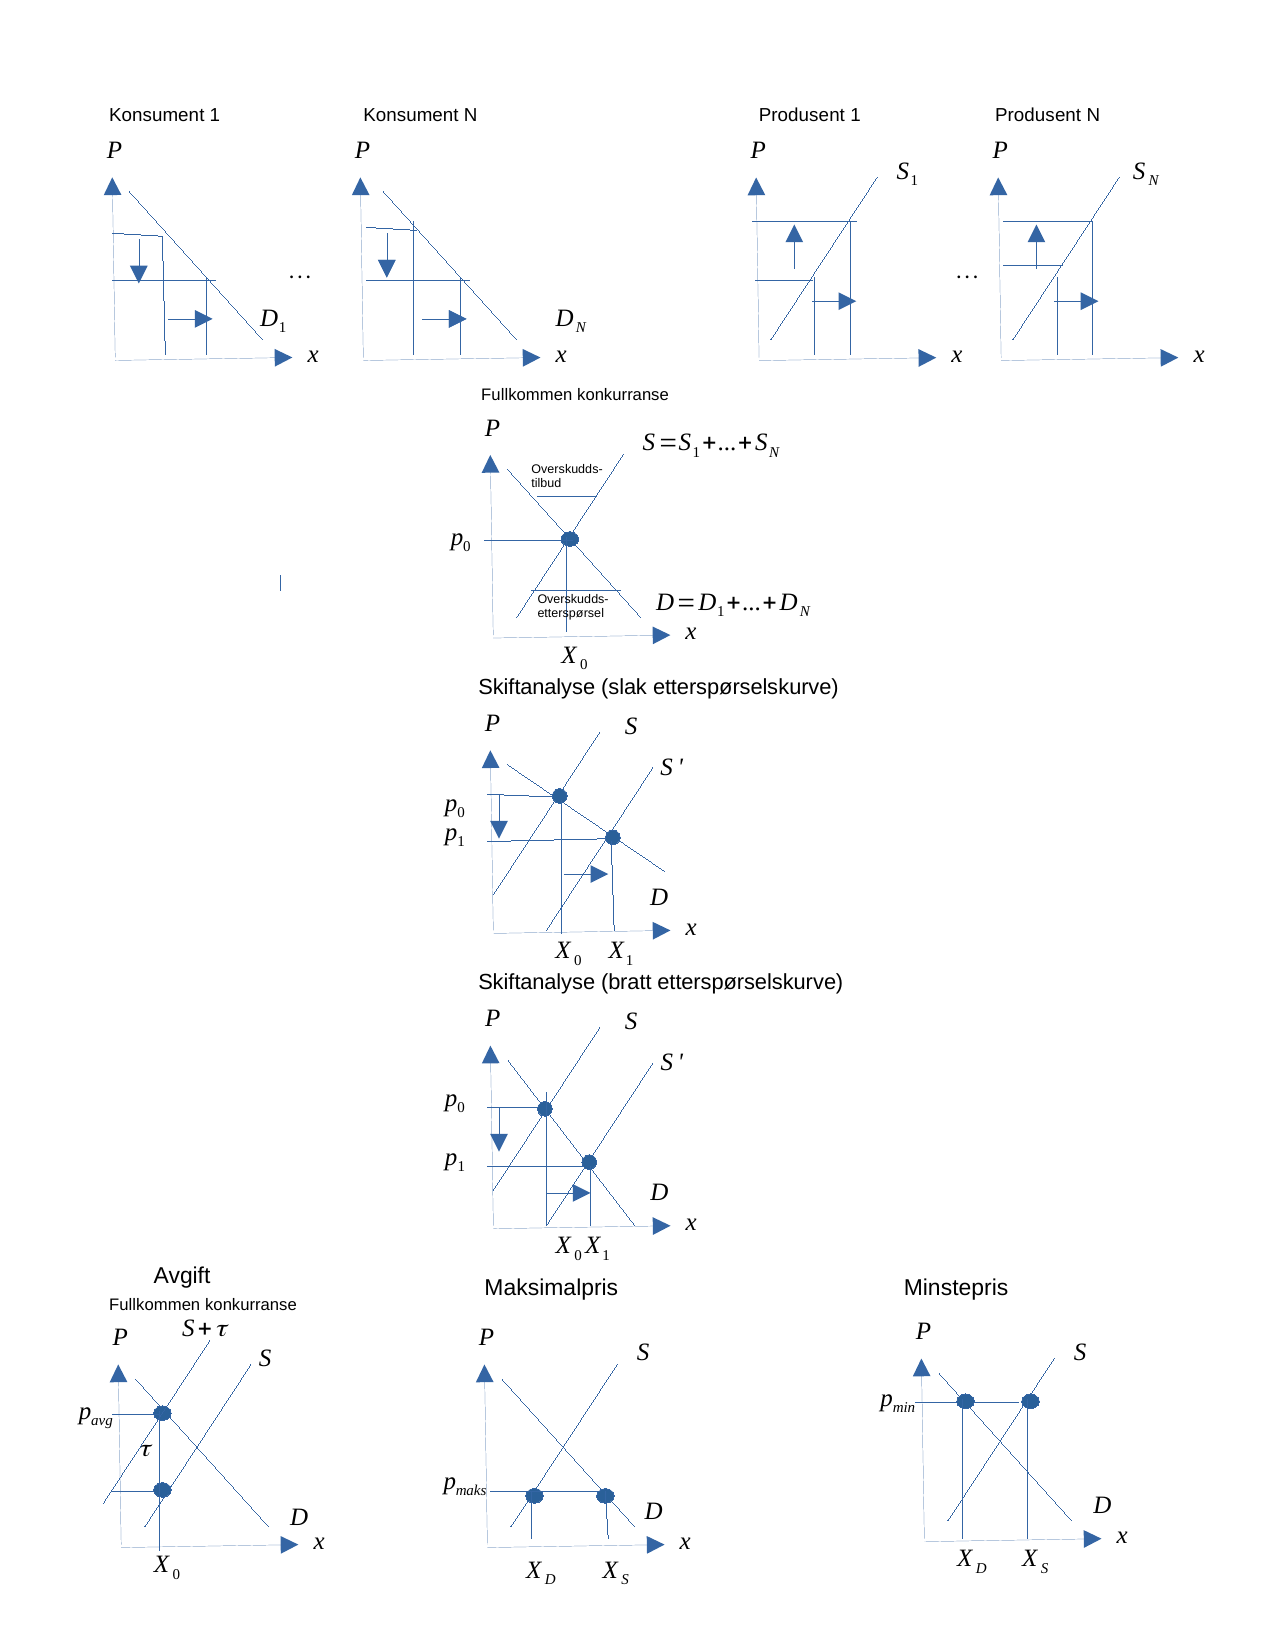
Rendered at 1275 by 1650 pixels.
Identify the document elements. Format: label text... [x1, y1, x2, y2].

chart [146, 1551, 186, 1583]
chart [1126, 157, 1166, 189]
chart [476, 414, 507, 443]
text_box Produsent 1 [744, 97, 891, 134]
chart [642, 883, 676, 912]
text_box [596, 1488, 615, 1504]
text_box Produsent N [980, 97, 1127, 134]
text_box [1021, 1393, 1040, 1409]
chart [984, 136, 1015, 165]
text_box [160, 1482, 172, 1498]
text_box [547, 1101, 553, 1116]
chart [654, 1049, 691, 1077]
text_box Fullkommen konkurranse [466, 377, 685, 412]
chart [131, 1442, 157, 1458]
chart [594, 1556, 636, 1589]
chart [636, 428, 787, 461]
text_box Konsument N [348, 97, 495, 134]
text_box [561, 531, 579, 547]
chart [553, 641, 594, 673]
text_box [537, 1101, 546, 1117]
chart [518, 1556, 563, 1589]
chart [1108, 1521, 1135, 1550]
text_box [605, 829, 621, 845]
text_box Skiftanalyse (bratt etterspørselskurve) [463, 962, 859, 1002]
chart [252, 1344, 279, 1373]
text_box Avgift [138, 1254, 226, 1287]
chart [435, 1084, 472, 1116]
text_box [153, 1405, 172, 1421]
chart [742, 136, 773, 165]
chart [98, 136, 129, 165]
chart [547, 340, 574, 369]
chart [441, 523, 477, 555]
chart [630, 1338, 657, 1367]
chart [671, 1527, 698, 1556]
chart [175, 1314, 234, 1343]
chart [654, 753, 691, 782]
chart [890, 157, 925, 189]
text_box Minstepris [888, 1266, 1024, 1308]
chart [648, 588, 818, 646]
chart [871, 1384, 922, 1417]
chart [435, 789, 472, 850]
text_box Overskudds- etterspørsel [522, 584, 624, 628]
text_box Overskudds- tilbud [516, 454, 618, 498]
chart [908, 1317, 938, 1346]
chart [477, 1005, 507, 1033]
text_box [552, 788, 568, 804]
chart [299, 340, 326, 369]
chart [547, 304, 593, 337]
chart [642, 1178, 676, 1207]
text_box [532, 1492, 544, 1504]
chart [618, 712, 646, 741]
text_box [581, 1154, 597, 1170]
chart [547, 1232, 617, 1264]
text_box Fullkommen konkurranse [94, 1287, 313, 1322]
text_box Konsument 1 [94, 97, 241, 134]
chart [435, 1143, 471, 1175]
chart [1067, 1338, 1094, 1367]
chart [636, 1497, 670, 1526]
chart [677, 913, 704, 942]
chart [677, 1208, 704, 1237]
chart [1014, 1545, 1055, 1577]
text_box [956, 1393, 975, 1409]
chart [252, 304, 293, 337]
chart [949, 1545, 994, 1577]
text_box [525, 1492, 531, 1503]
chart [949, 275, 985, 281]
chart [471, 1323, 501, 1352]
chart [1085, 1491, 1119, 1520]
text_box [153, 1483, 159, 1497]
chart [434, 1467, 494, 1499]
chart [943, 340, 970, 369]
chart [600, 936, 640, 962]
chart [104, 1323, 135, 1352]
chart [282, 275, 318, 281]
chart [547, 936, 588, 962]
chart [1185, 340, 1212, 369]
chart [282, 1503, 332, 1556]
text_box Maksimalpris [469, 1266, 634, 1308]
chart [69, 1397, 120, 1429]
chart [347, 136, 377, 165]
text_box Skiftanalyse (slak etterspørselskurve) [463, 667, 855, 707]
chart [477, 709, 507, 738]
chart [618, 1007, 646, 1036]
